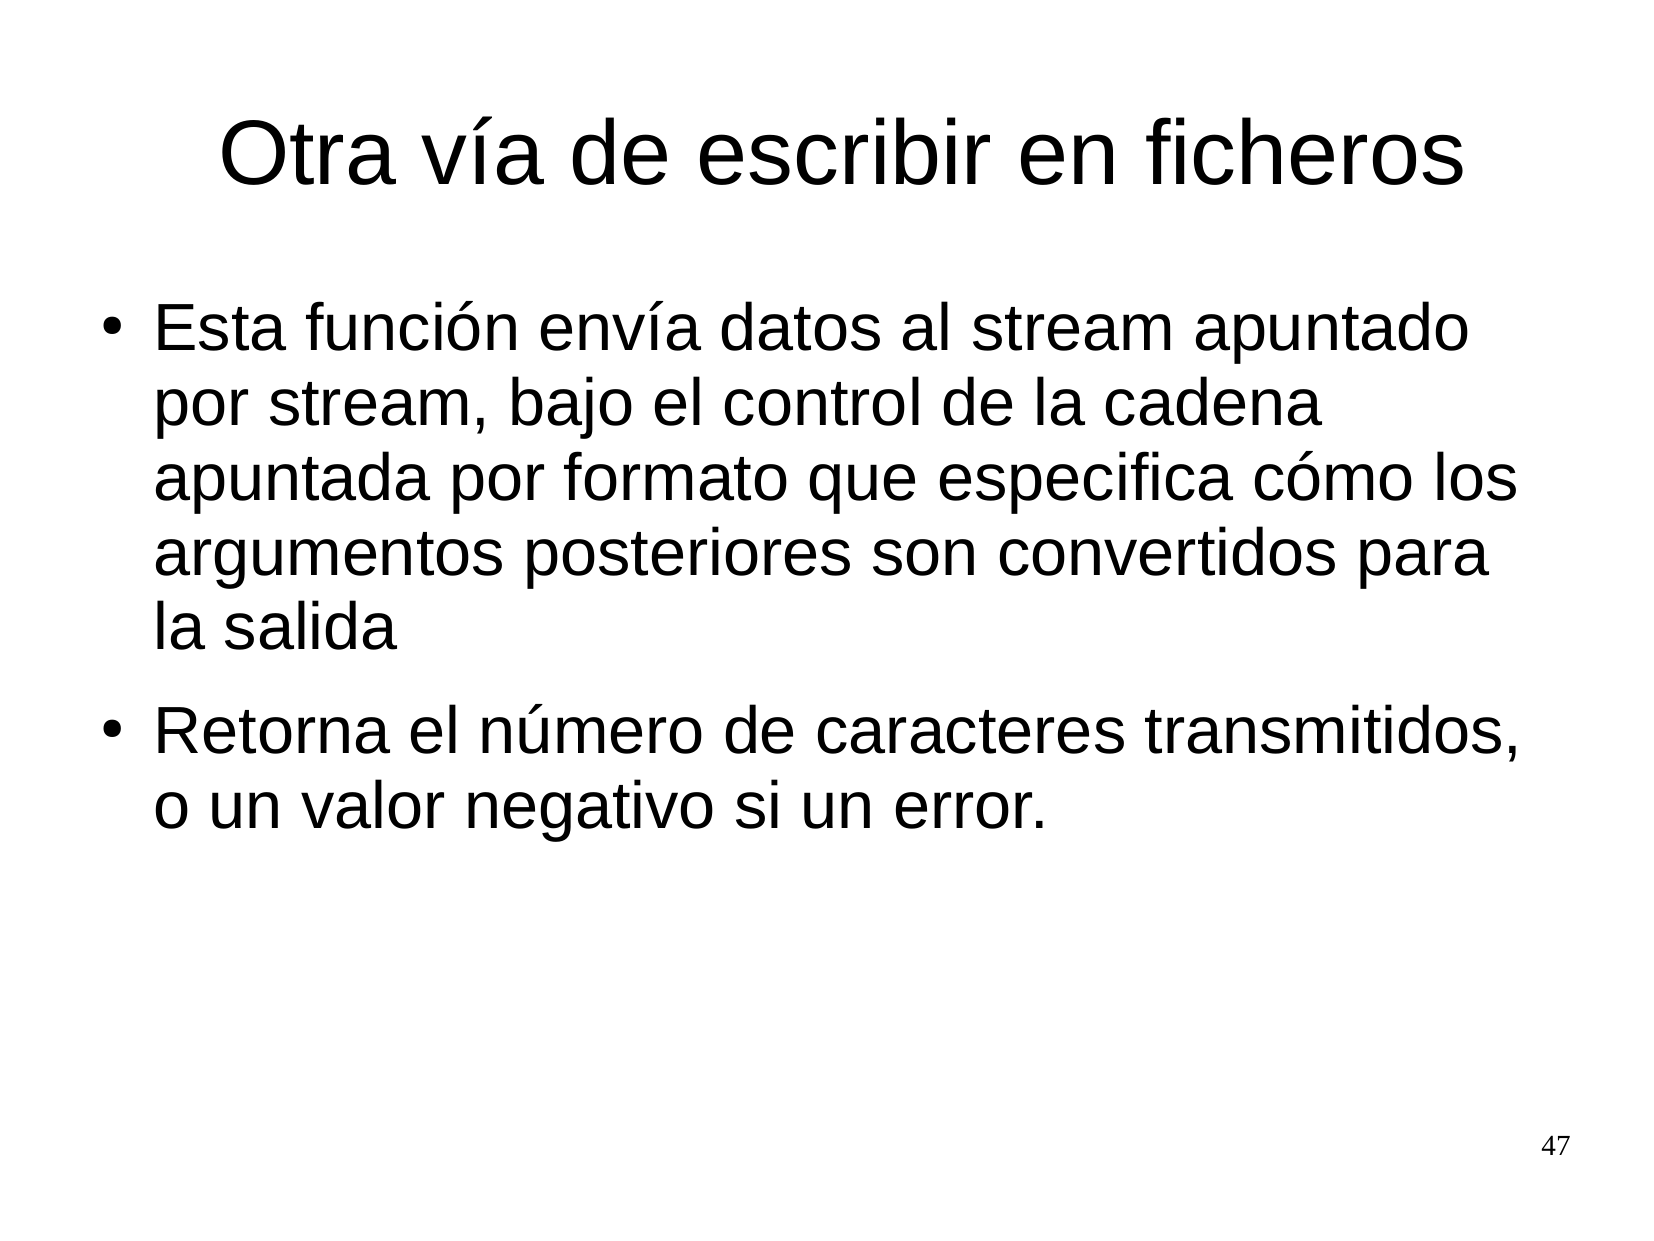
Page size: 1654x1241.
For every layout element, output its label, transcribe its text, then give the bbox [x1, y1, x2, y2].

list Esta función envía datos al stream apuntado por stream, bajo el control de la cadena apuntada por formato que especifica cómo los argumentos posteriores son convertidos para la salida Retorna el número de caracteres transmitidos, o un valor negativo si un error. [82, 290, 1538, 1010]
title Otra vía de escribir en ficheros [82, 49, 1571, 257]
